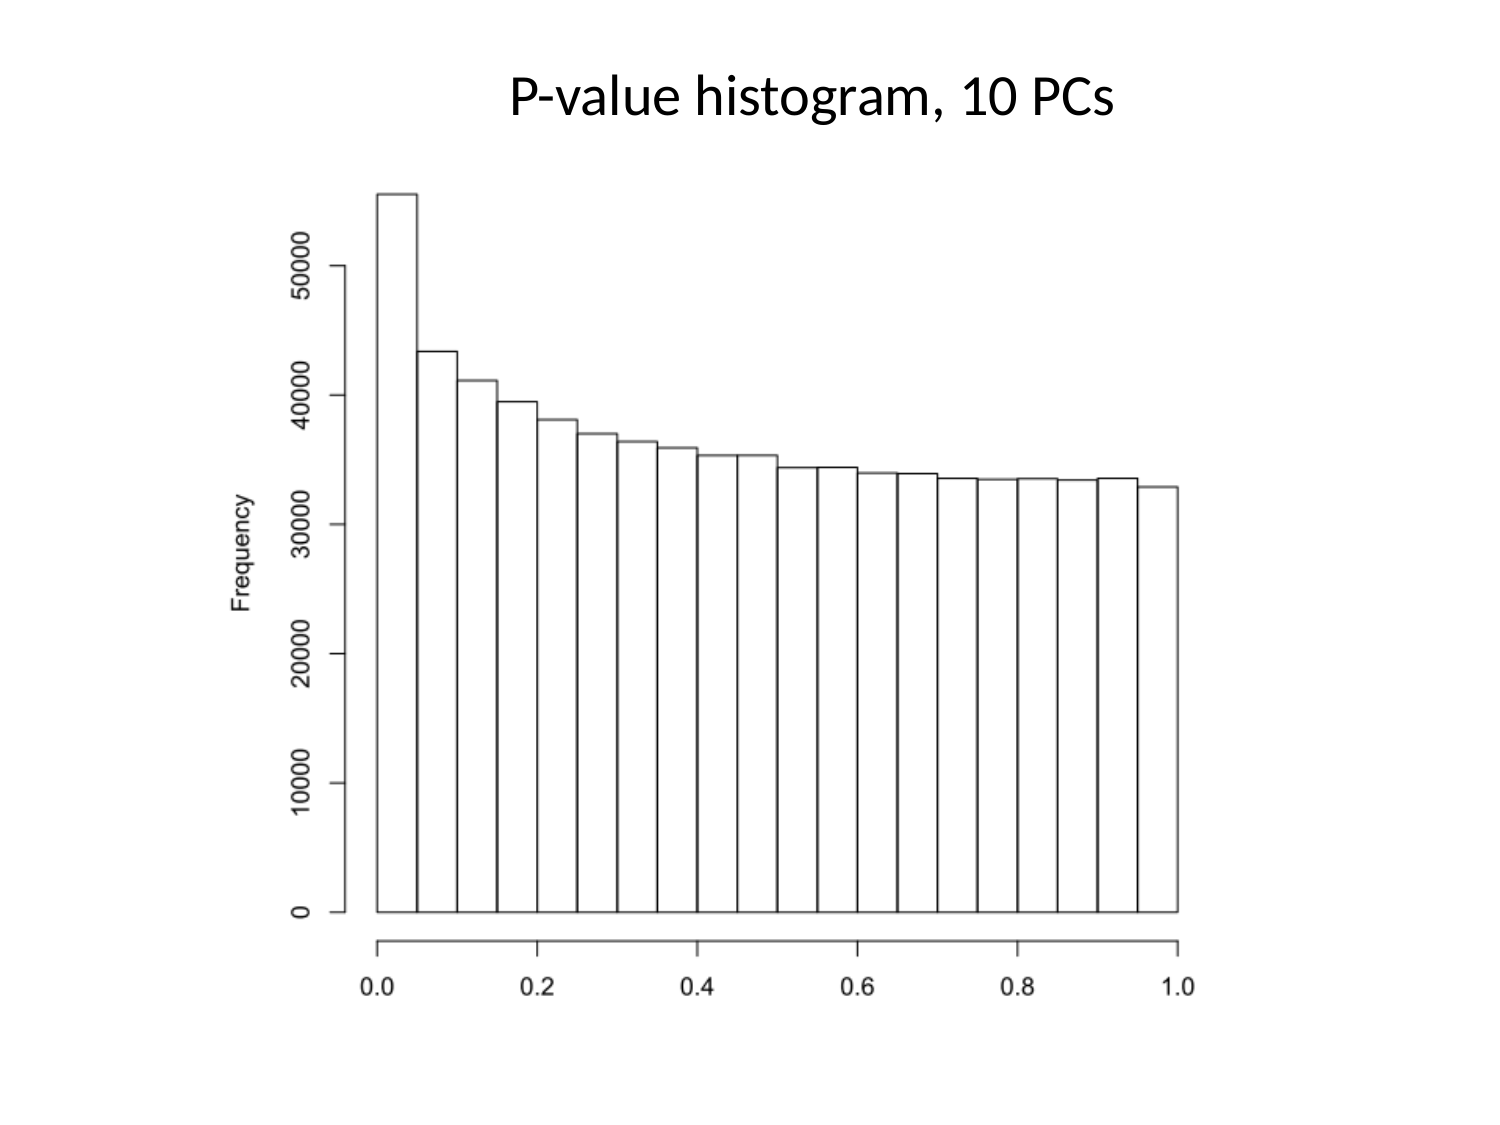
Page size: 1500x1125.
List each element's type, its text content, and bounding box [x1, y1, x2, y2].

text_box P-value histogram, 10 PCs [287, 50, 1338, 135]
picture [227, 135, 1273, 1021]
